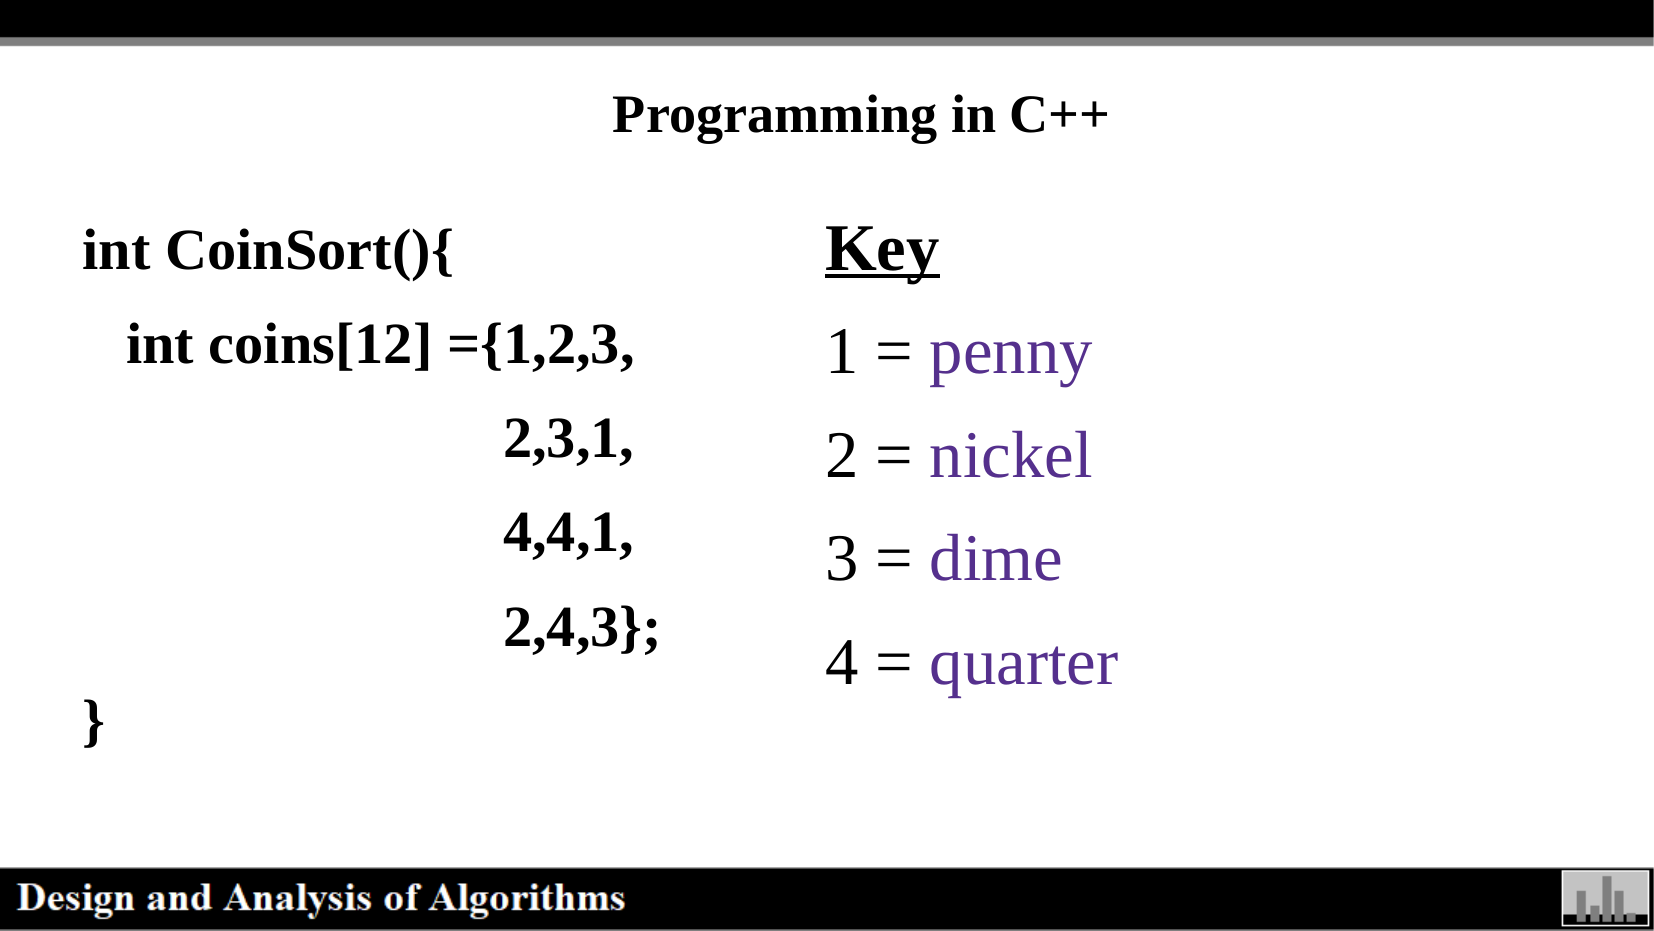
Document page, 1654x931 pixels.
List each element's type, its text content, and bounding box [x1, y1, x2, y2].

title Programming in C++ [82, 37, 1571, 193]
picture [0, 0, 1654, 931]
list int CoinSort(){ int coins[12] ={1,2,3, 2,3,1, 4,4,1, 2,4,3}; } [82, 217, 809, 758]
list Key 1 = penny 2 = nickel 3 = dime 4 = quarter [825, 210, 1552, 751]
